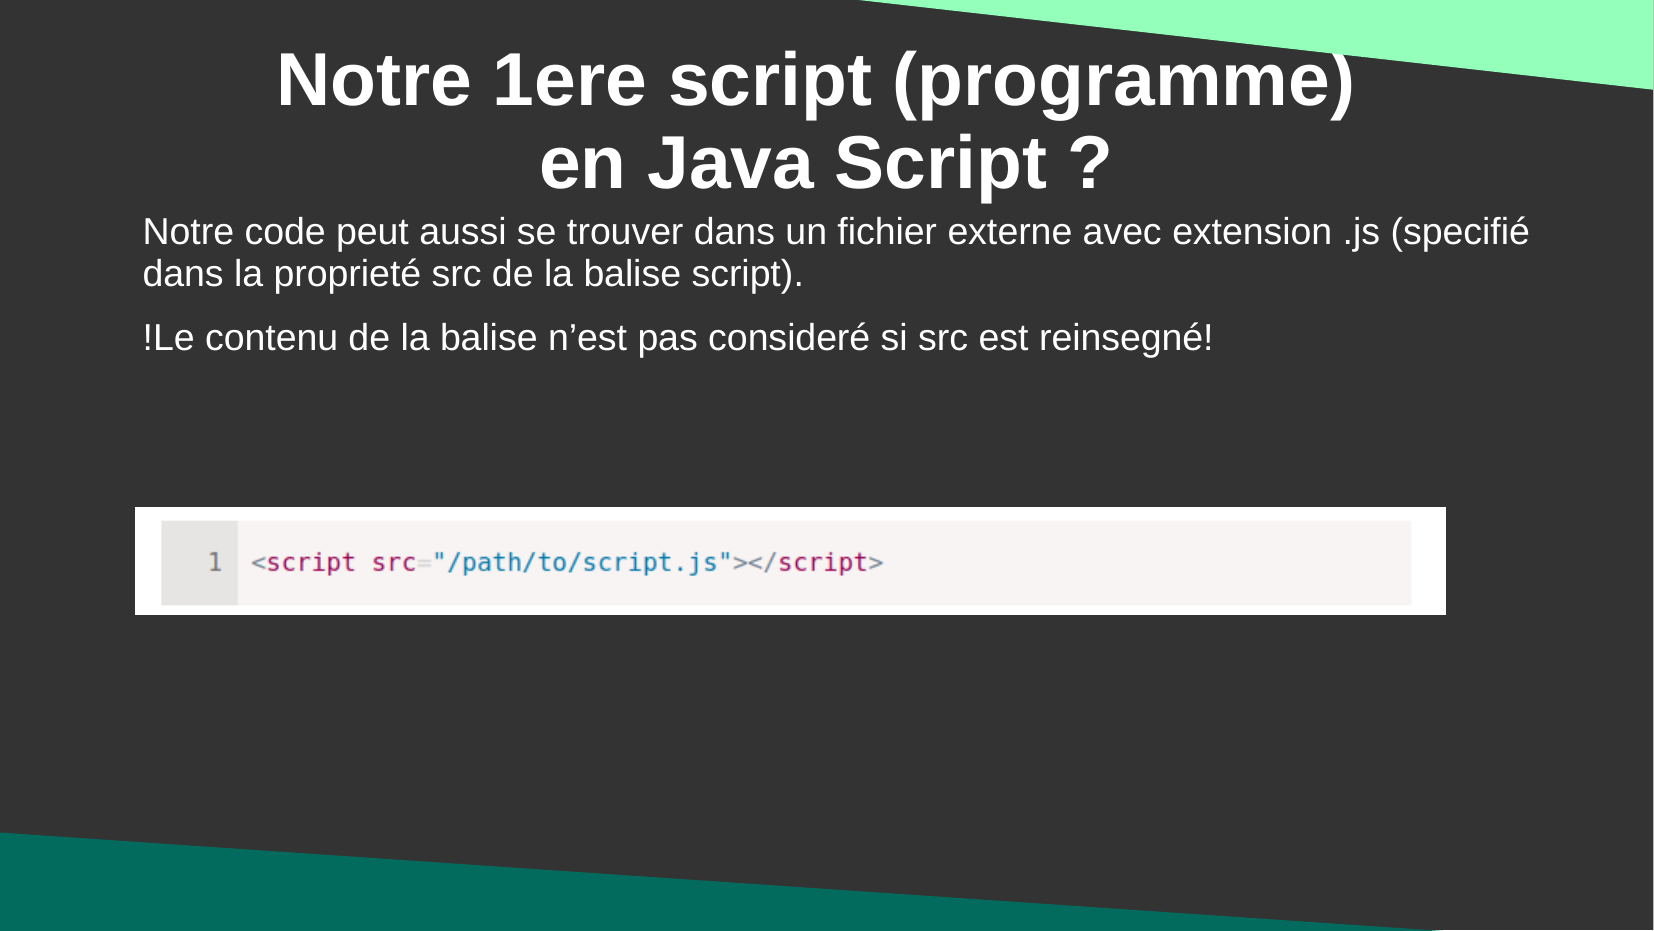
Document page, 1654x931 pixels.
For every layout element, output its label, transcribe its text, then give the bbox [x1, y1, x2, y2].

picture [135, 507, 1446, 616]
title Notre 1ere script (programme) en Java Script ? [82, 37, 1571, 206]
list Notre code peut aussi se trouver dans un fichier externe avec extension .js (specifié dans la proprieté src de la balise script). !Le contenu de la balise n’est pas consideré si src est reinsegné! [71, 210, 1561, 751]
text_box [858, 0, 1654, 90]
